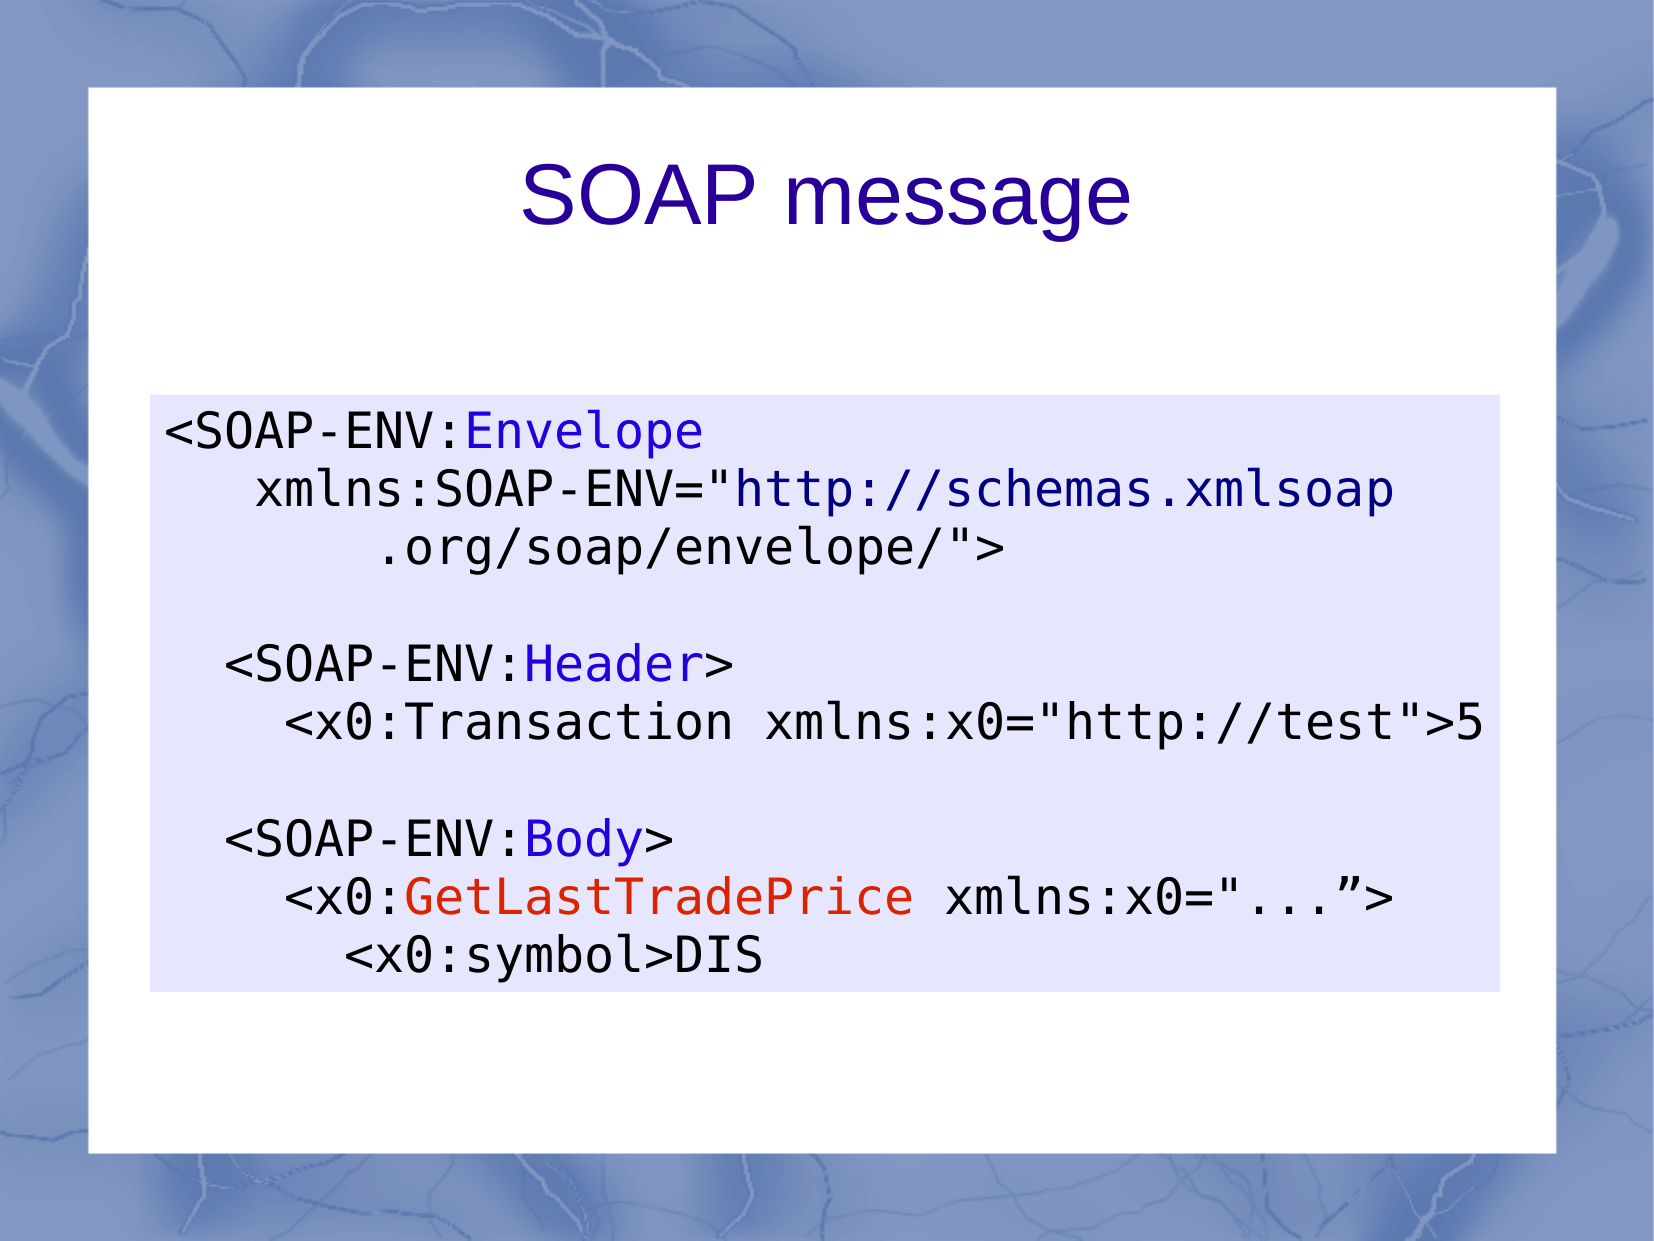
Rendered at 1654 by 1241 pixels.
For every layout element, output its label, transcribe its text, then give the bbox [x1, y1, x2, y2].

picture [0, 0, 1654, 1241]
title SOAP message [118, 90, 1536, 298]
text_box <SOAP-ENV:Envelope xmlns:SOAP-ENV="http://schemas.xmlsoap .org/soap/envelope/"> <SOAP-ENV:Header> <x0:Transaction xmlns:x0="http://test">5 <SOAP-ENV:Body> <x0:GetLastTradePrice xmlns:x0="...”> <x0:symbol>DIS [150, 394, 1501, 992]
